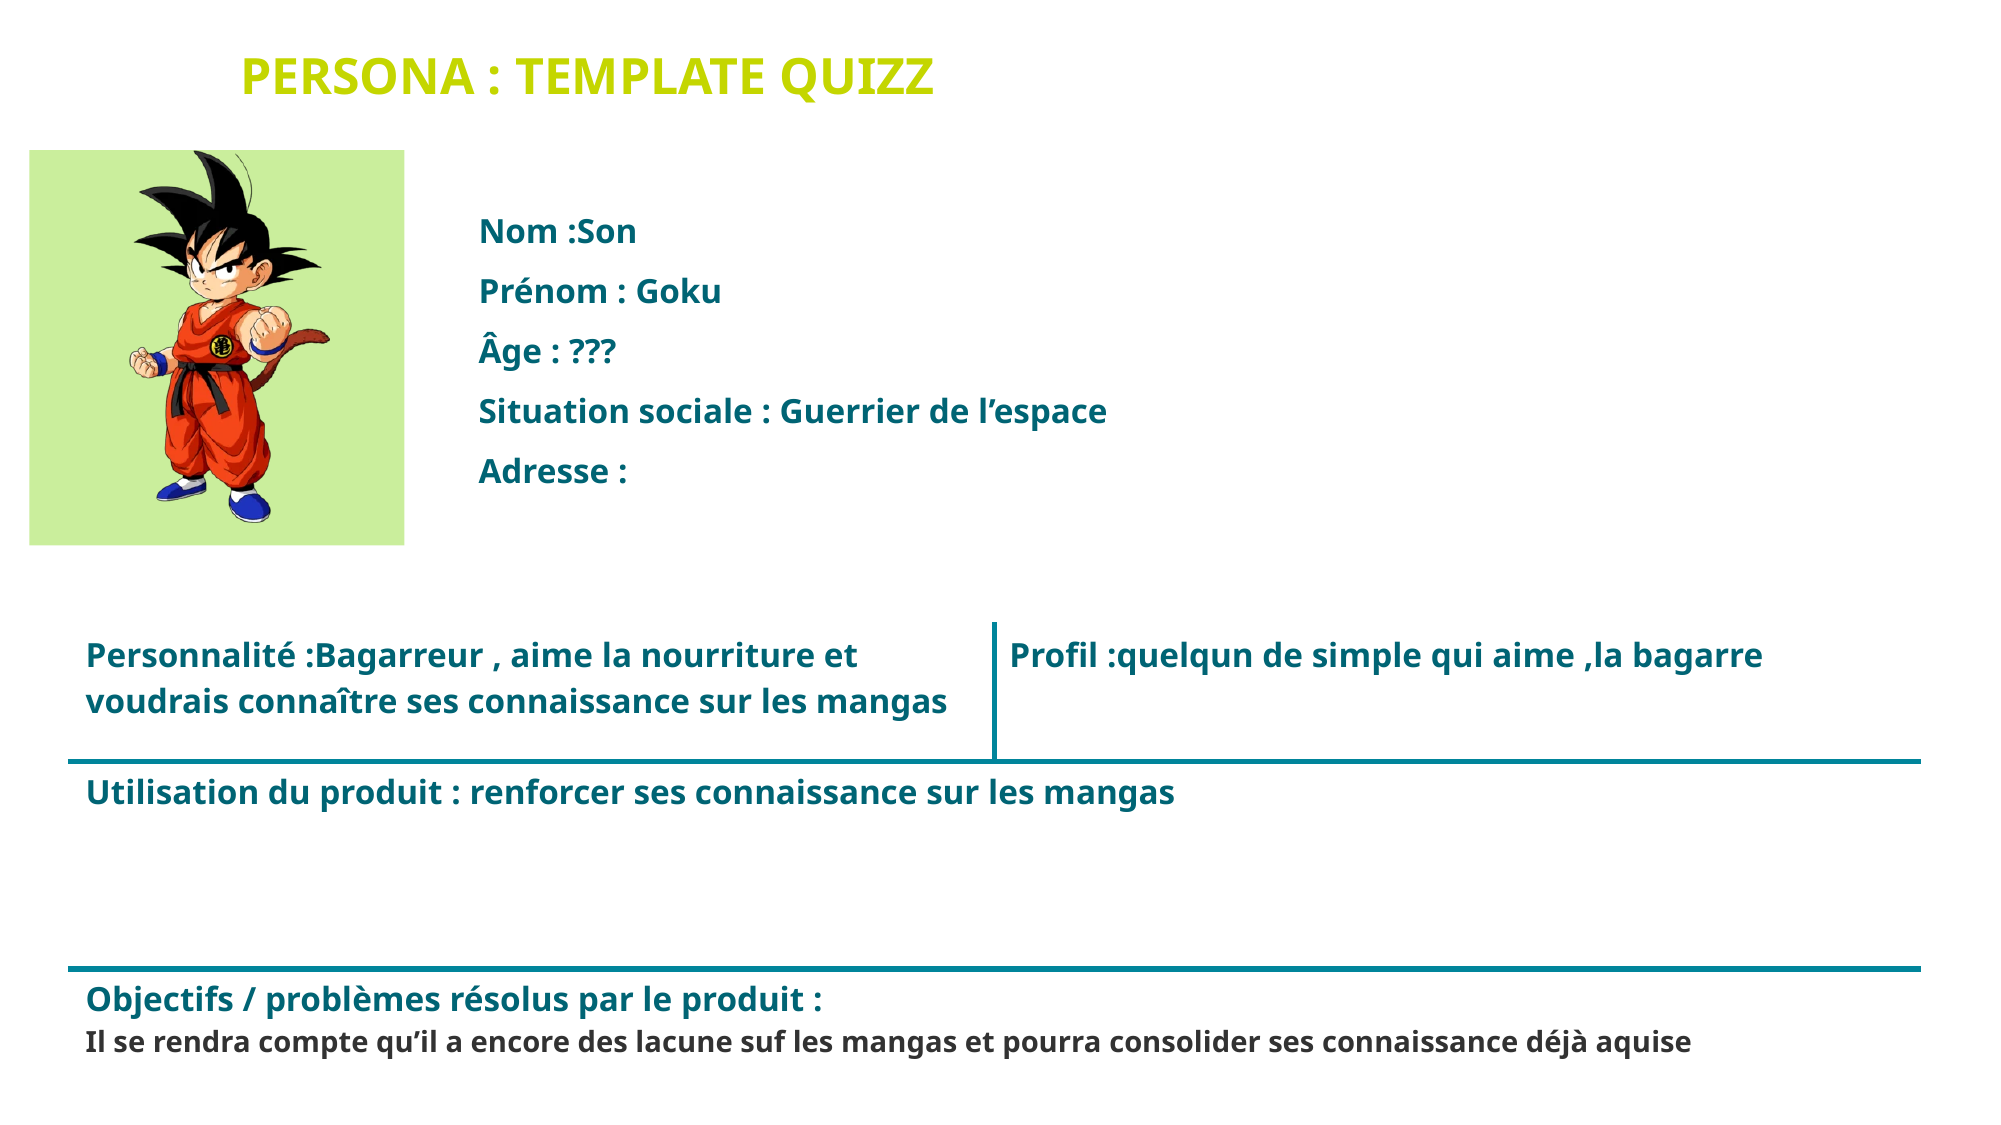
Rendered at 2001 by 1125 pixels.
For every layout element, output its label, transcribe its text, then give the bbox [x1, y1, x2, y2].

text_box Photo [29, 150, 405, 546]
table_header Profil :quelqun de simple qui aime ,la bagarre [997, 628, 1915, 759]
table_header Personnalité :Bagarreur , aime la nourriture et voudrais connaître ses connaissance sur les mangas [73, 628, 992, 759]
picture [129, 150, 330, 524]
text_box Persona : Template quizz [240, 51, 1749, 106]
table_cell Utilisation du produit : renforcer ses connaissance sur les mangas [73, 764, 1915, 966]
table_cell Objectifs / problèmes résolus par le produit : Il se rendra compte qu’il a encore des lacune suf les mangas et pourra consolider ses connaissance déjà aquise [73, 972, 1915, 1125]
text_box Nom :Son Prénom : Goku Âge : ??? Situation sociale : Guerrier de l’espace Adresse : [463, 182, 1777, 498]
